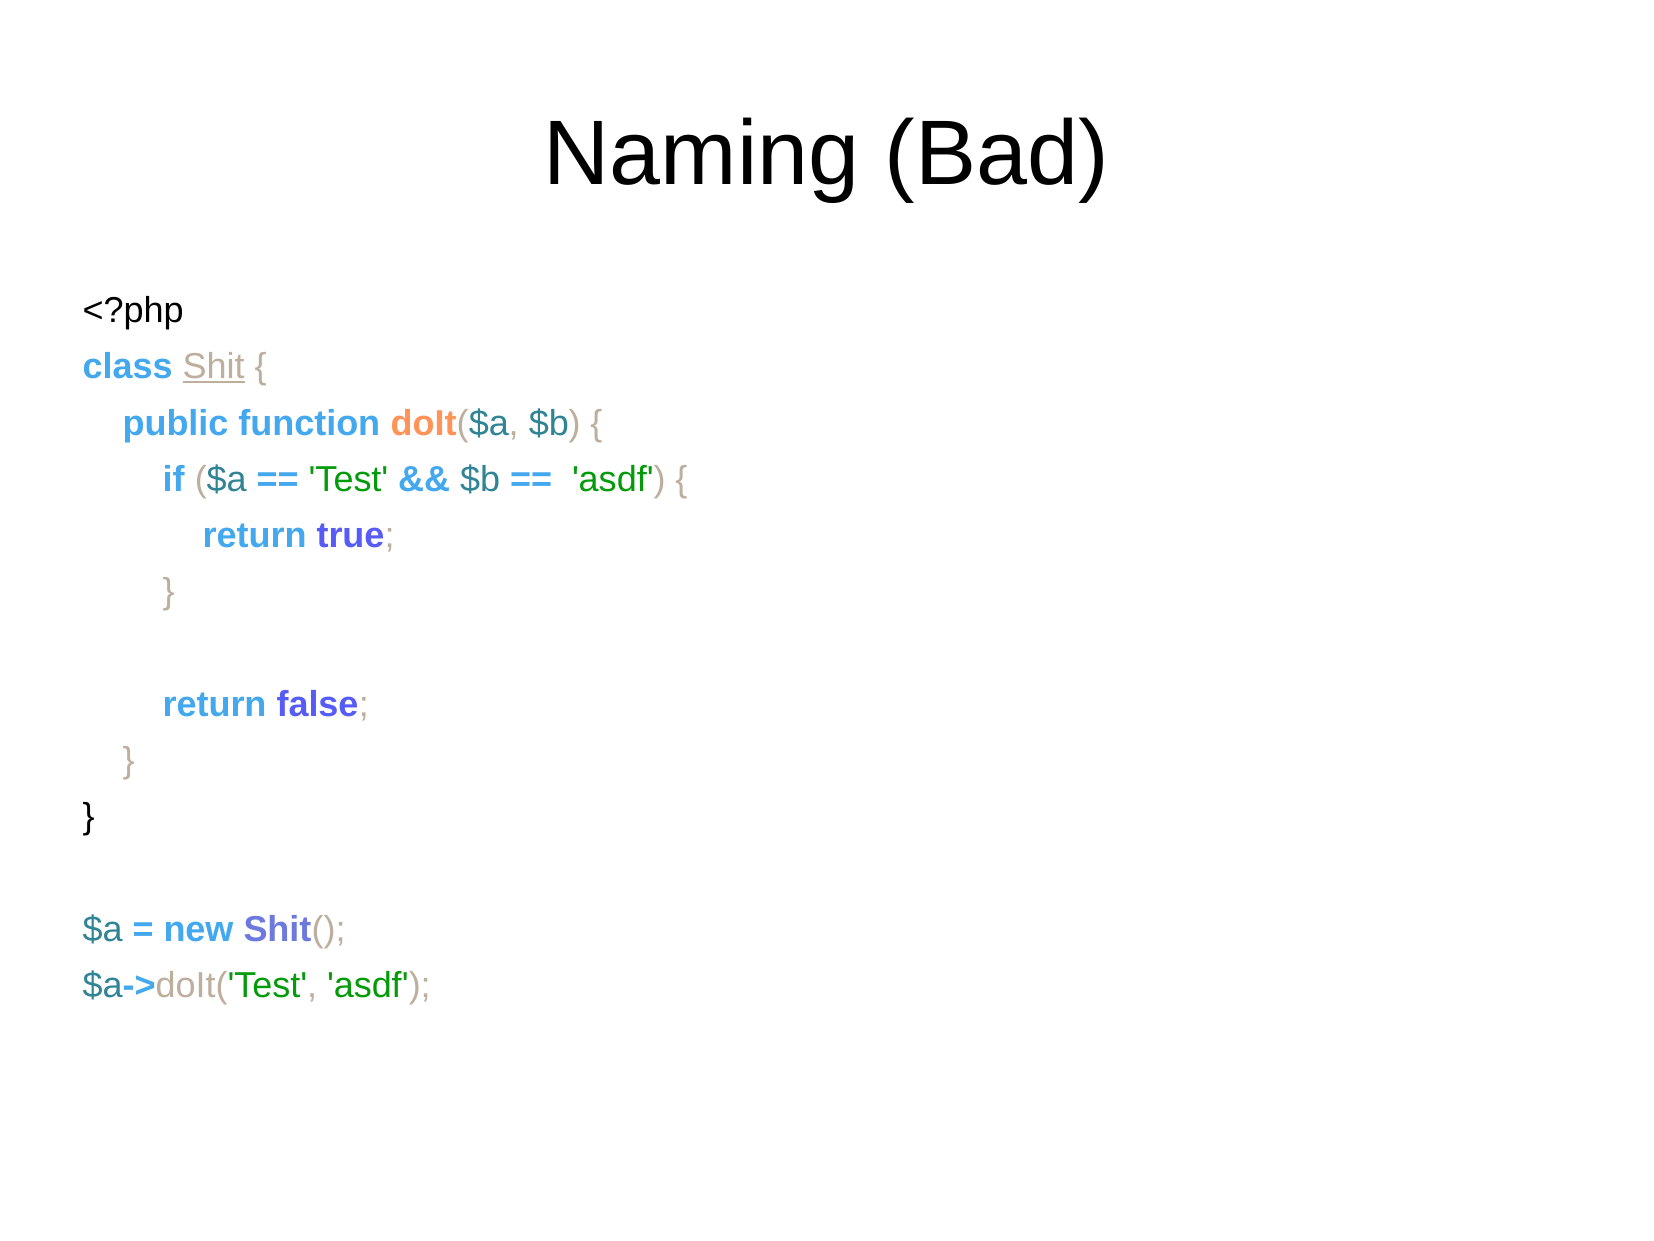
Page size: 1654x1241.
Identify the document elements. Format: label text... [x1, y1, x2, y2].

list <?php class Shit { public function doIt($a, $b) { if ($a == 'Test' && $b == 'asdf') { return true; } return false; } } $a = new Shit(); $a->doIt('Test', 'asdf'); [82, 290, 1571, 1010]
title Naming (Bad) [82, 49, 1571, 257]
